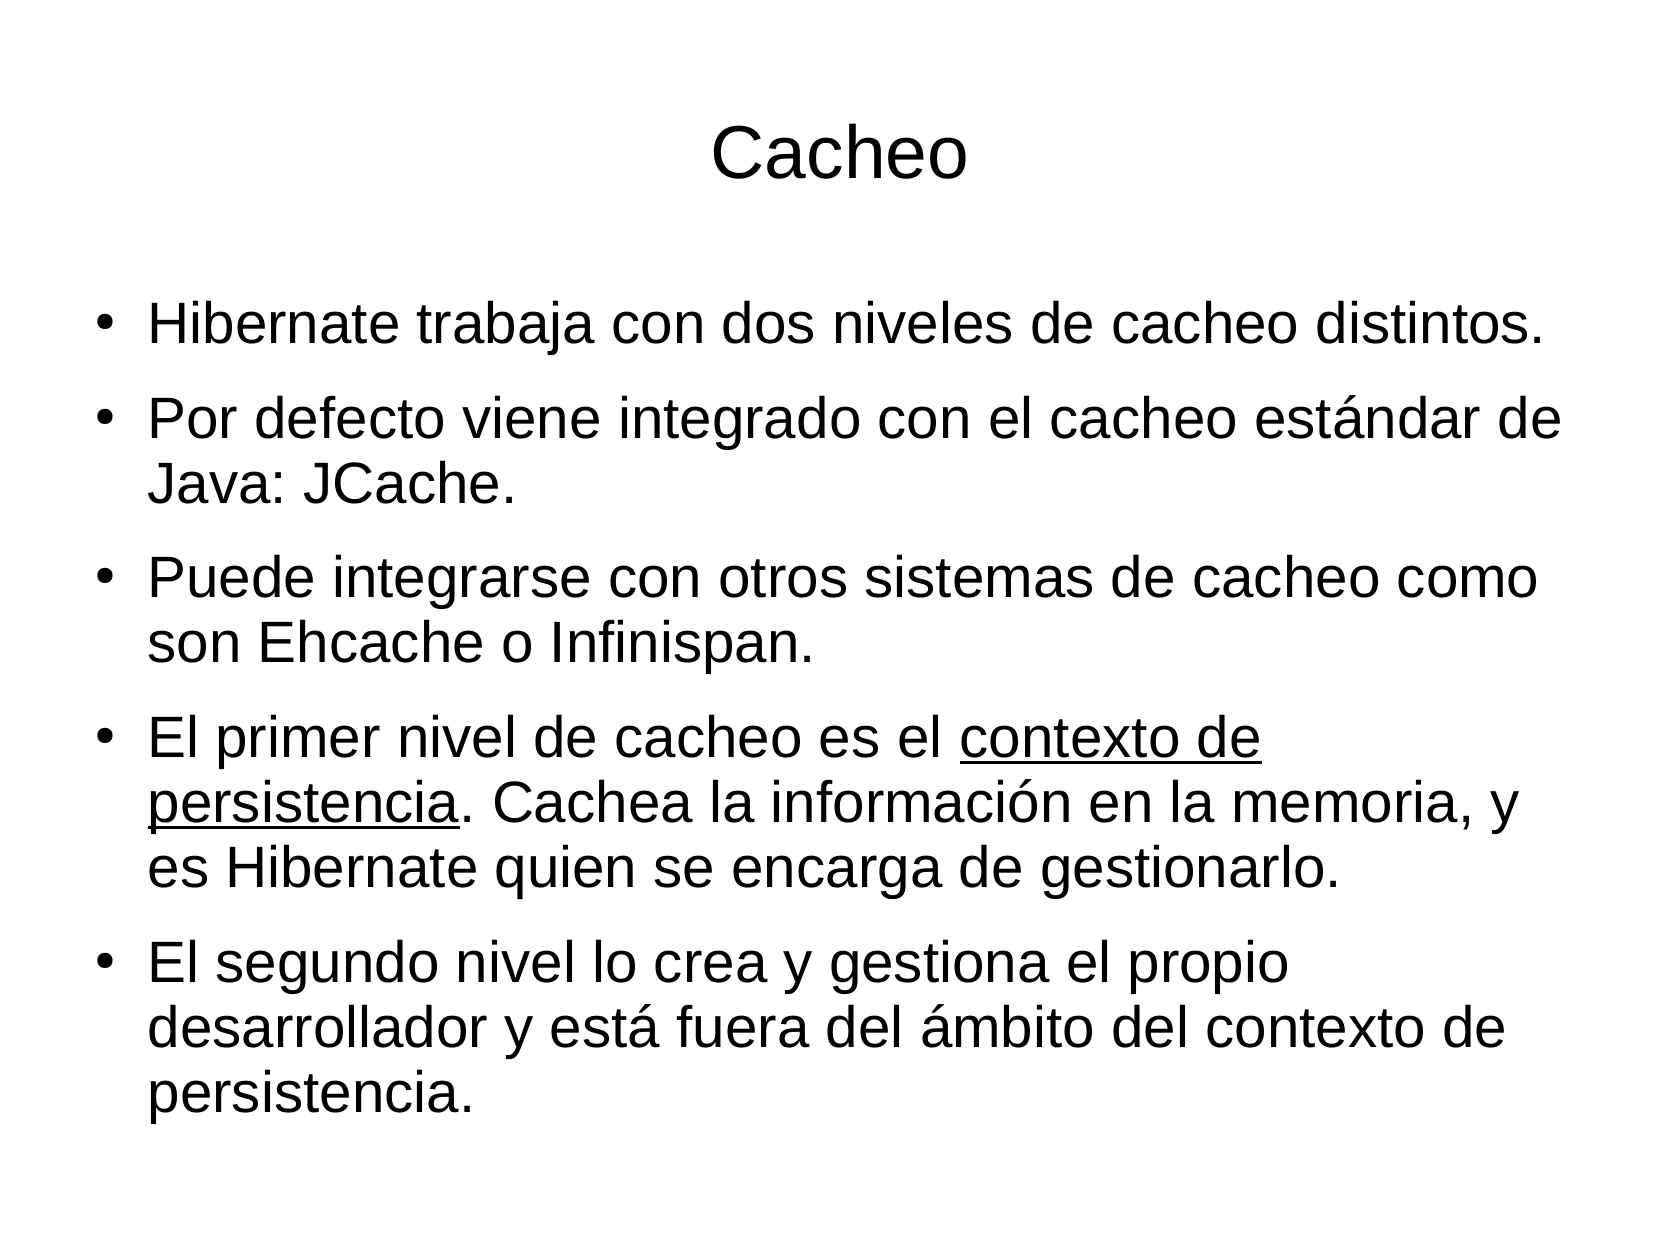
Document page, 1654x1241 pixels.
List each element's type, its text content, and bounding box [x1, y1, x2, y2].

title Cacheo [82, 49, 1571, 257]
list Hibernate trabaja con dos niveles de cacheo distintos. Por defecto viene integrado con el cacheo estándar de Java: JCache. Puede integrarse con otros sistemas de cacheo como son Ehcache o Infinispan. El primer nivel de cacheo es el contexto de persistencia. Cachea la información en la memoria, y es Hibernate quien se encarga de gestionarlo. El segundo nivel lo crea y gestiona el propio desarrollador y está fuera del ámbito del contexto de persistencia. [76, 291, 1565, 1122]
